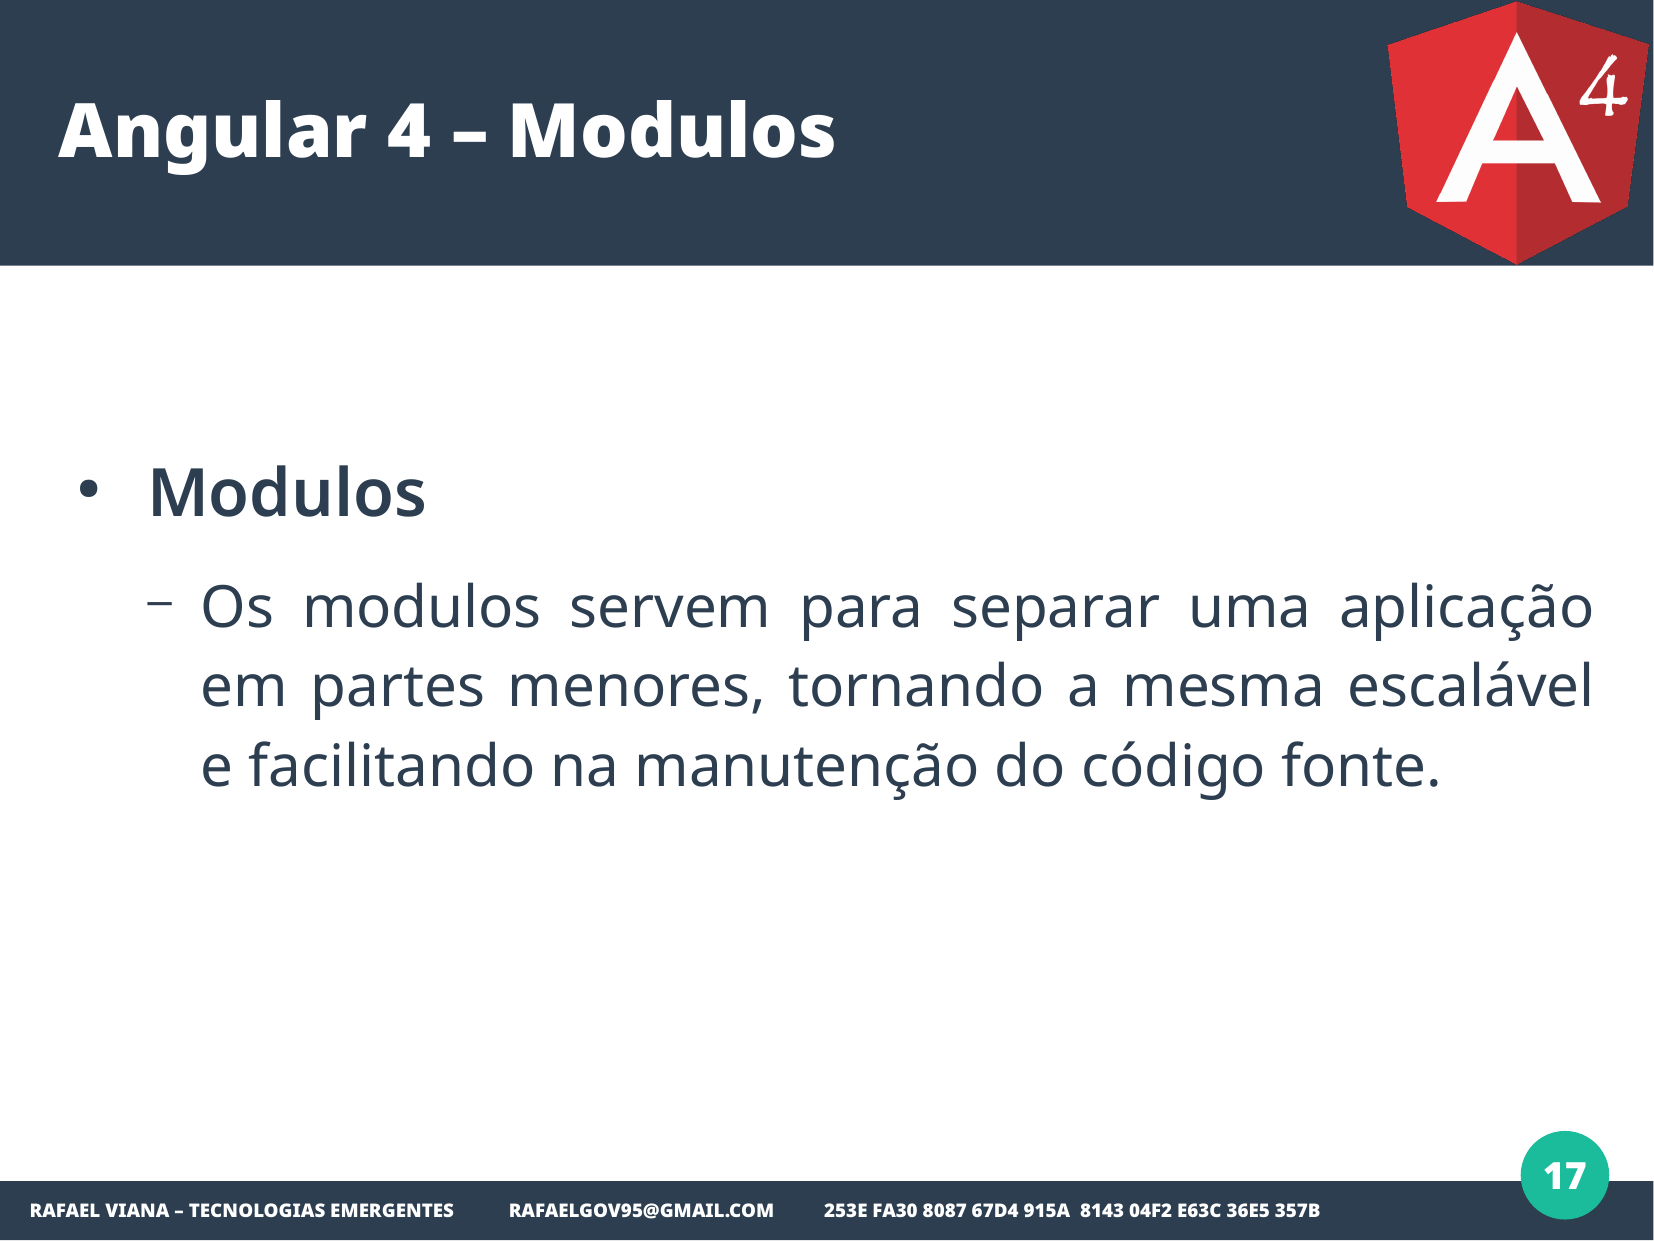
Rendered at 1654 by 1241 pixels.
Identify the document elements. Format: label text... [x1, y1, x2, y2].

picture [1387, 0, 1654, 266]
text_box RAFAEL VIANA – TECNOLOGIAS EMERGENTES RAFAELGOV95@GMAIL.COM 253E FA30 8087 67D4 915A 8143 04F2 E63C 36E5 357B [29, 1181, 1654, 1241]
title Angular 4 – Modulos [59, 49, 1387, 207]
list Modulos Os modulos servem para separar uma aplicação em partes menores, tornando a mesma escalável e facilitando na manutenção do código fonte. [59, 324, 1595, 1152]
